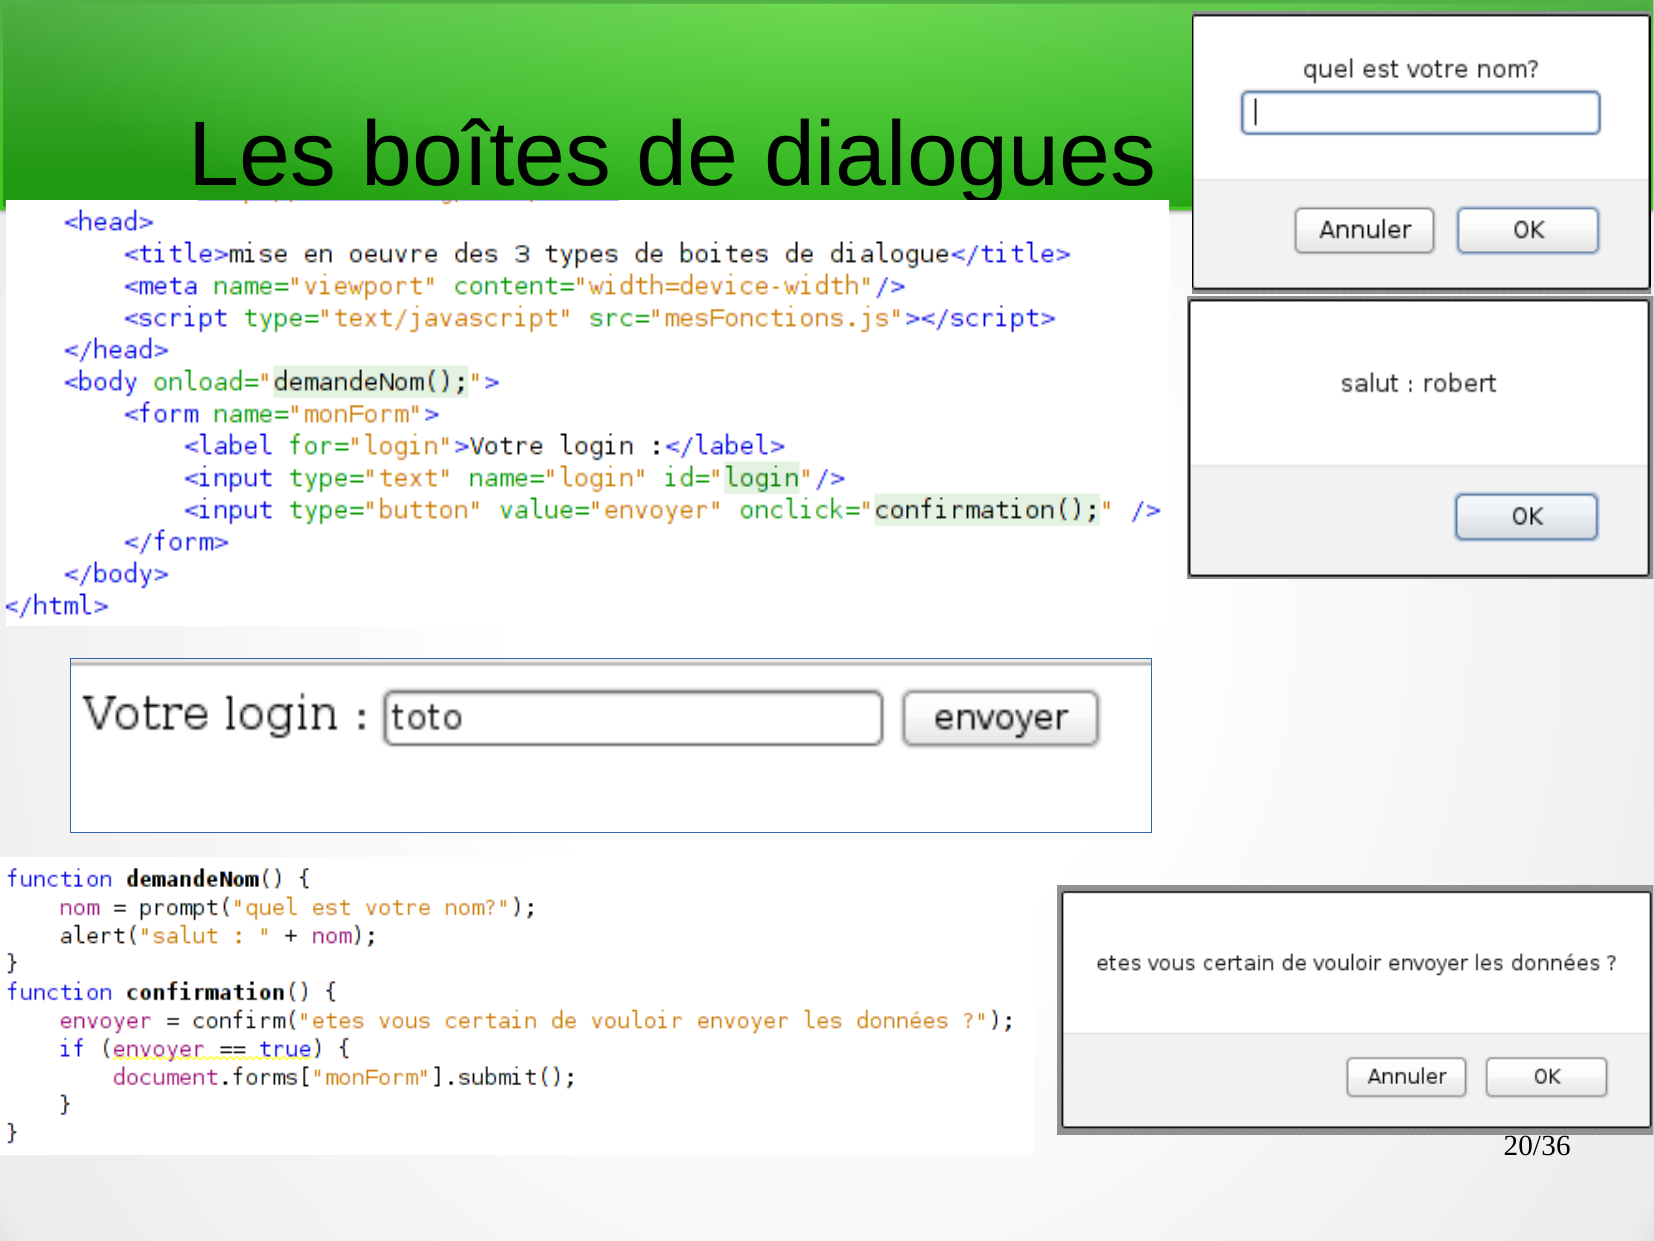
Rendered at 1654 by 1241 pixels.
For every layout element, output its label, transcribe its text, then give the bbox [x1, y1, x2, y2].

picture [1192, 11, 1651, 294]
title Les boîtes de dialogues [82, 94, 1192, 213]
picture [1057, 885, 1654, 1135]
picture [0, 857, 1034, 1155]
picture [5, 200, 1170, 626]
picture [70, 658, 1152, 833]
picture [1187, 296, 1654, 579]
